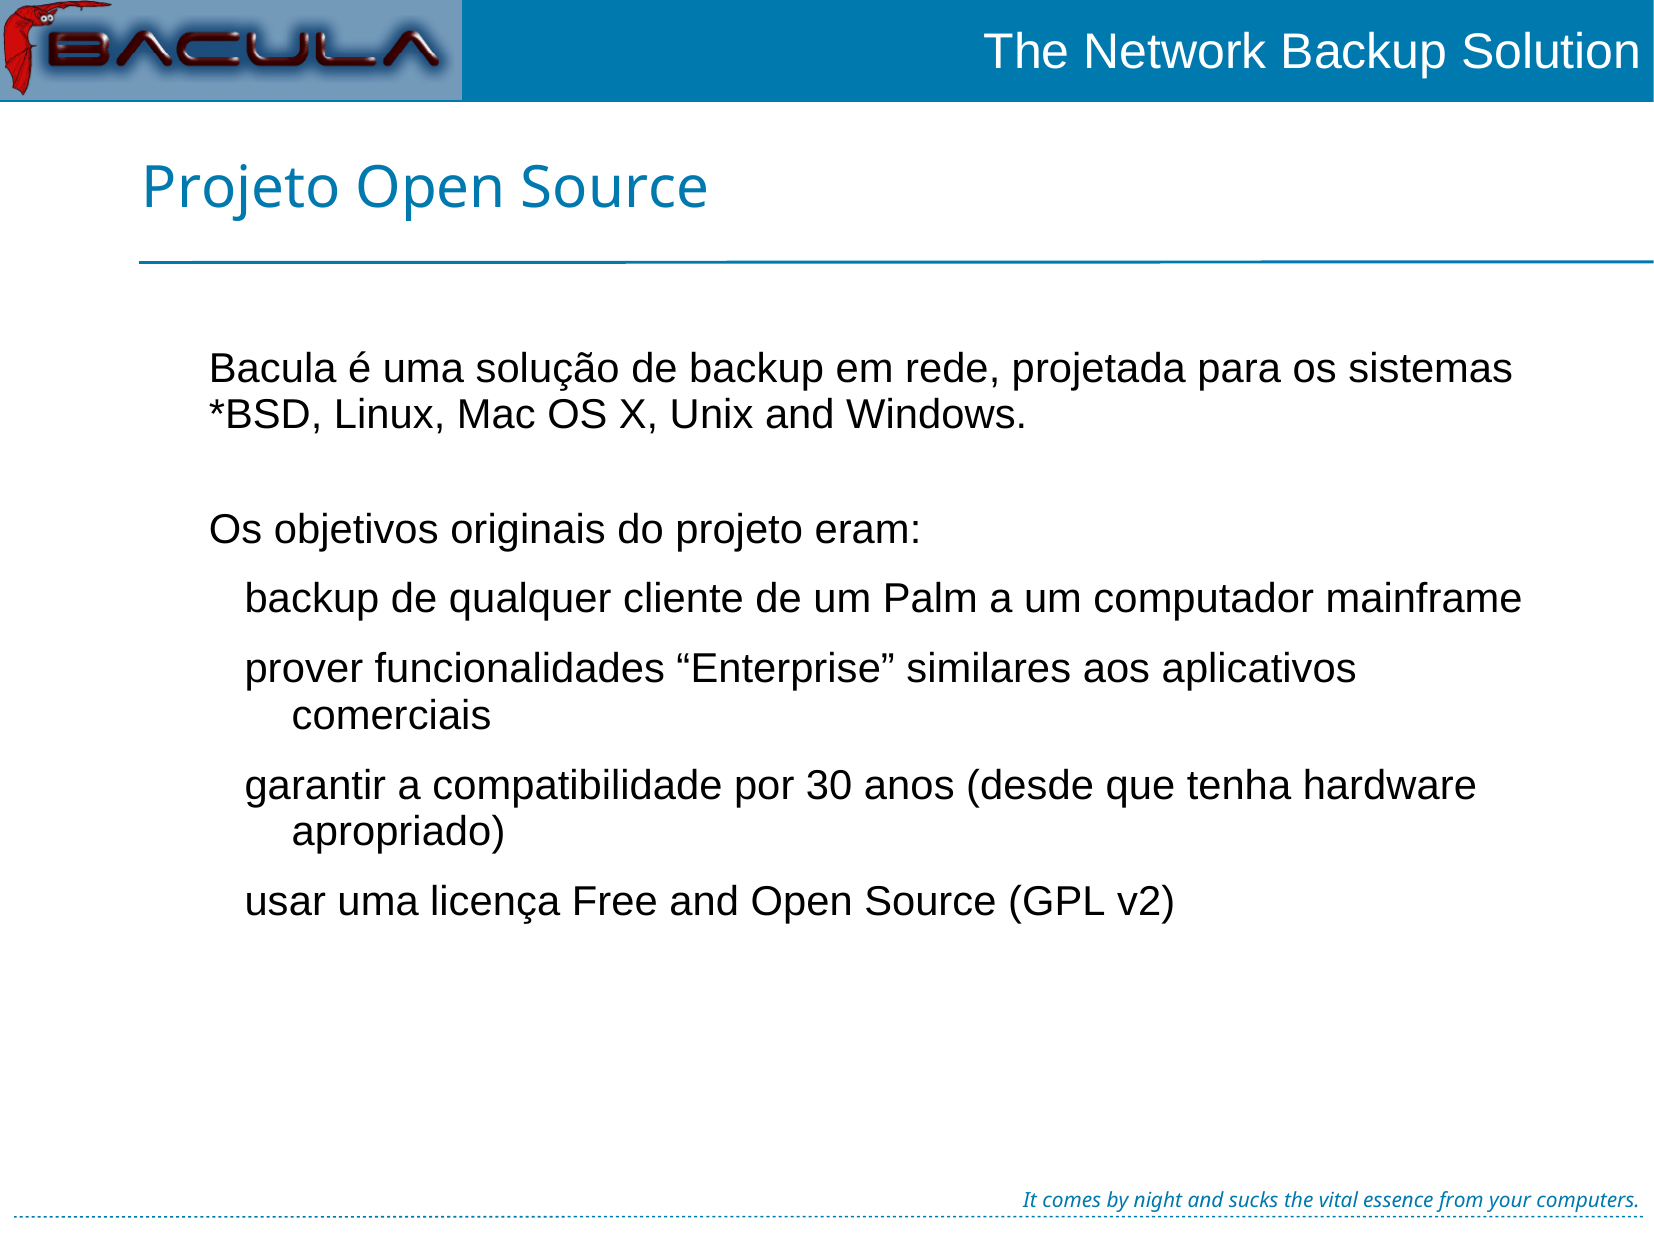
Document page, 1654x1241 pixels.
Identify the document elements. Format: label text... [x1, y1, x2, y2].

list Bacula é uma solução de backup em rede, projetada para os sistemas *BSD, Linux, Mac OS X, Unix and Windows. Os objetivos originais do projeto eram: backup de qualquer cliente de um Palm a um computador mainframe prover funcionalidades “Enterprise” similares aos aplicativos comerciais garantir a compatibilidade por 30 anos (desde que tenha hardware apropriado) usar uma licença Free and Open Source (GPL v2) [150, 344, 1534, 1142]
title Projeto Open Source [141, 112, 1501, 226]
picture [0, 0, 461, 99]
